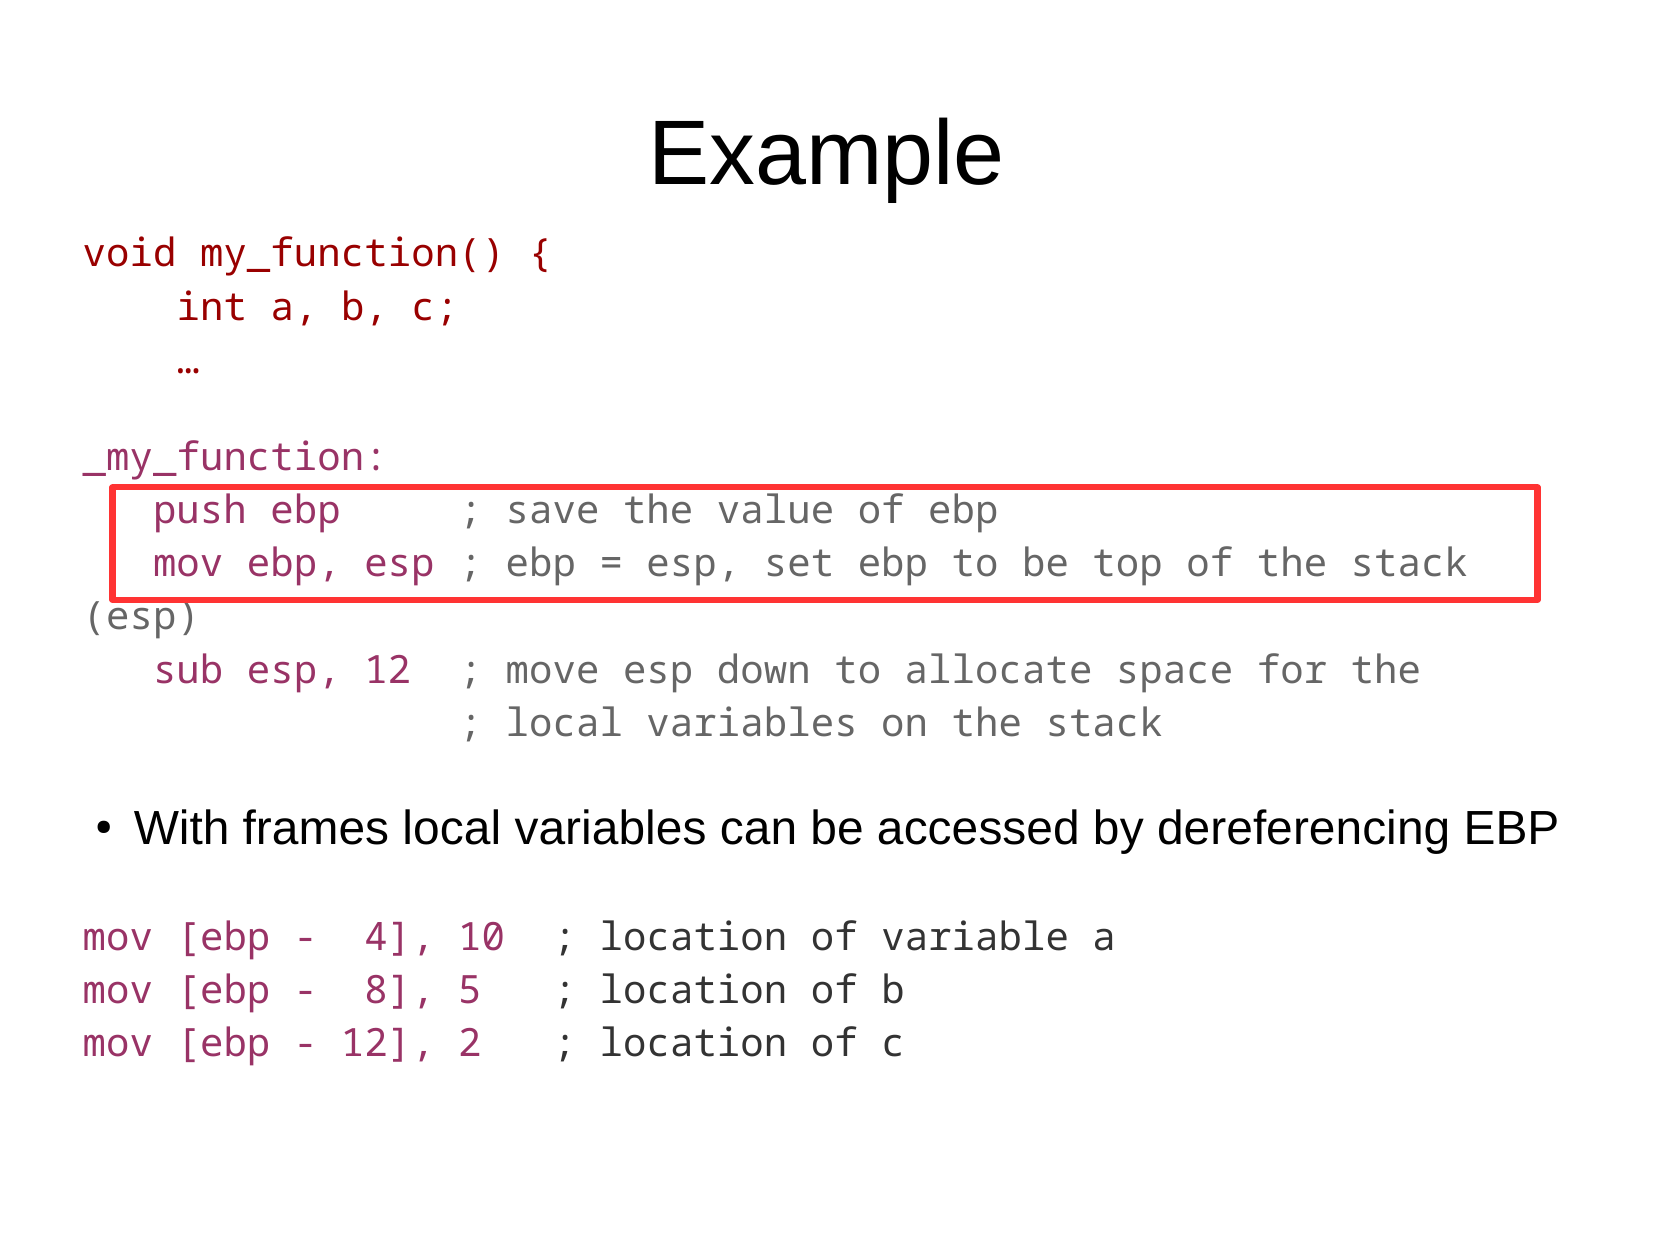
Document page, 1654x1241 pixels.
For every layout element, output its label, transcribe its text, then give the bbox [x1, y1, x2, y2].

title Example [82, 49, 1571, 225]
list void my_function() { int a, b, c; … _my_function: push ebp ; save the value of ebp mov ebp, esp ; ebp = esp, set ebp to be top of the stack (esp) sub esp, 12 ; move esp down to allocate space for the ; local variables on the stack With frames local variables can be accessed by dereferencing EBP mov [ebp - 4], 10 ; location of variable a mov [ebp - 8], 5 ; location of b mov [ebp - 12], 2 ; location of c [82, 225, 1571, 1109]
